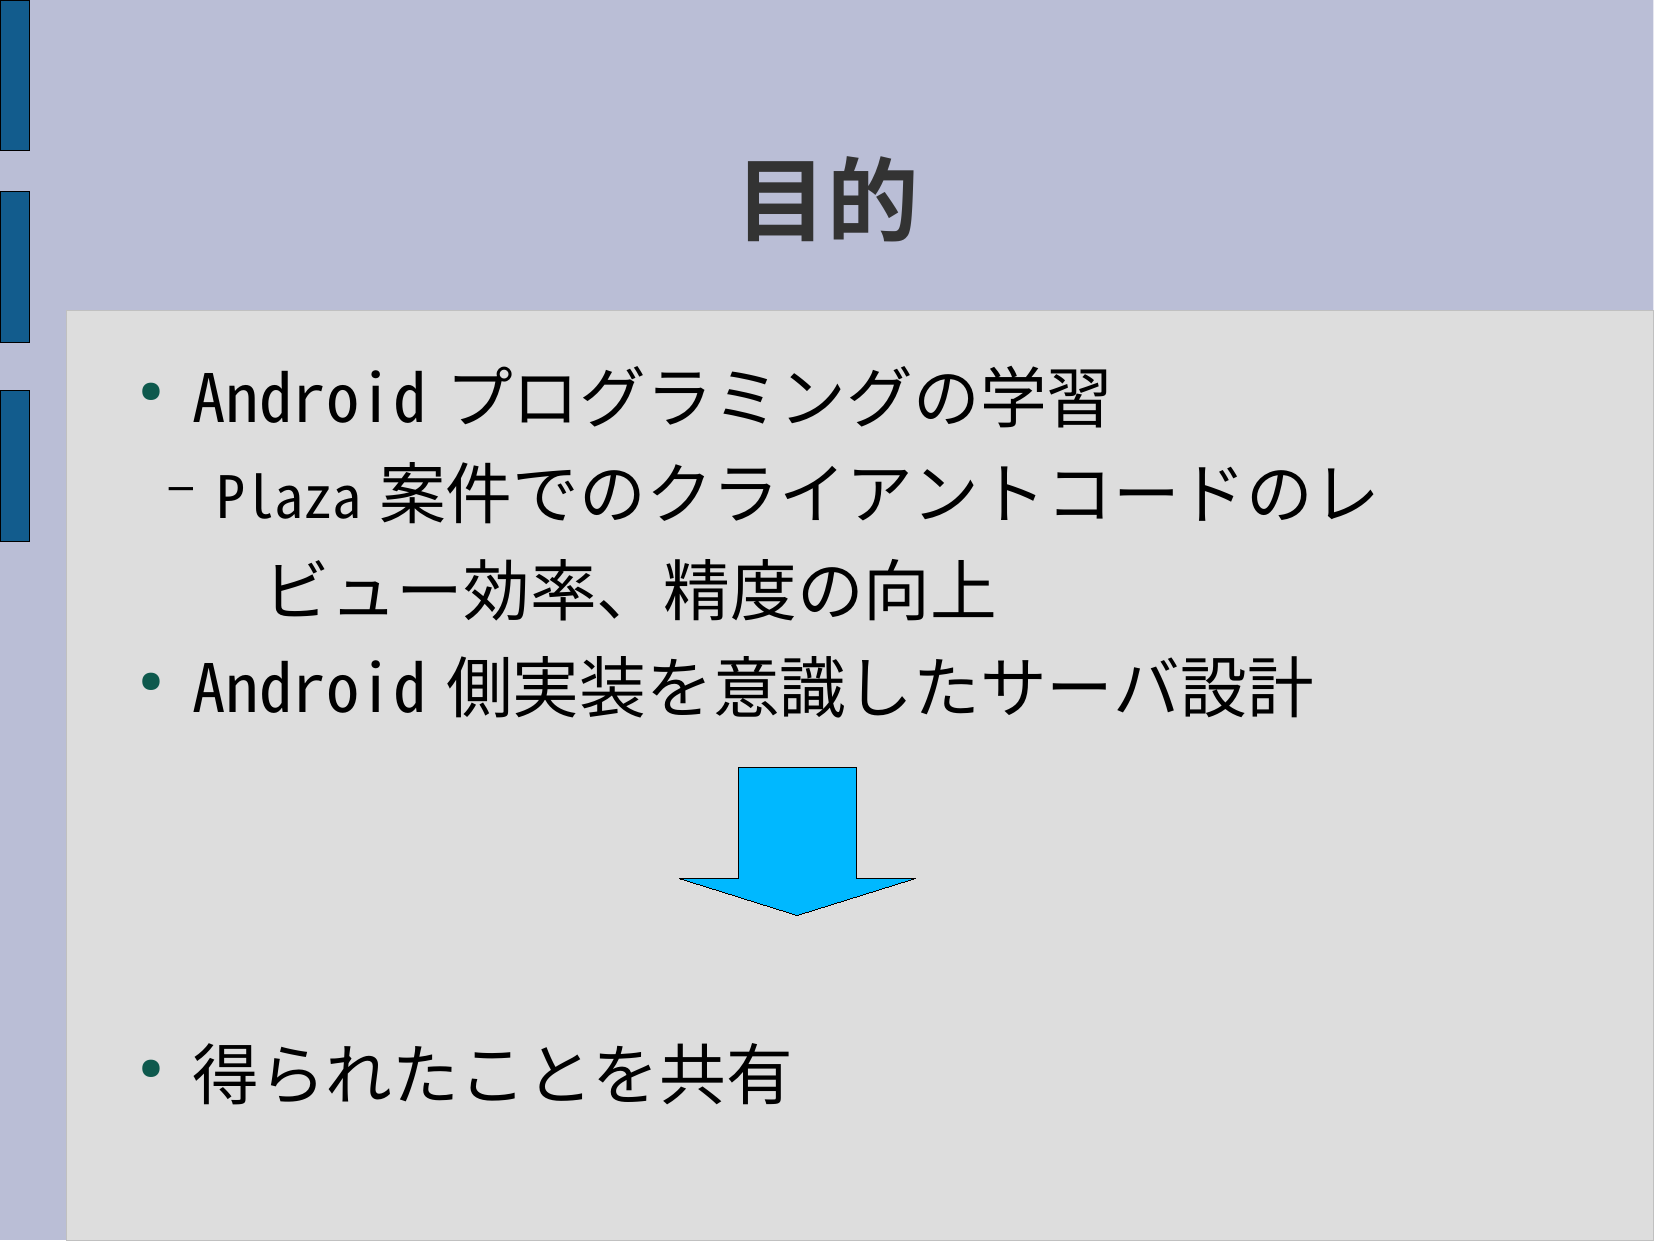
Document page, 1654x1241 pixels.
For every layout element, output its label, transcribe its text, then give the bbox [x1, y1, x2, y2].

list Androidプログラミングの学習 Plaza案件でのクライアントコードのレビュー効率、精度の向上 Android側実装を意識したサーバ設計 得られたことを共有 [121, 344, 1534, 1149]
title 目的 [121, 91, 1534, 299]
text_box [679, 767, 916, 916]
